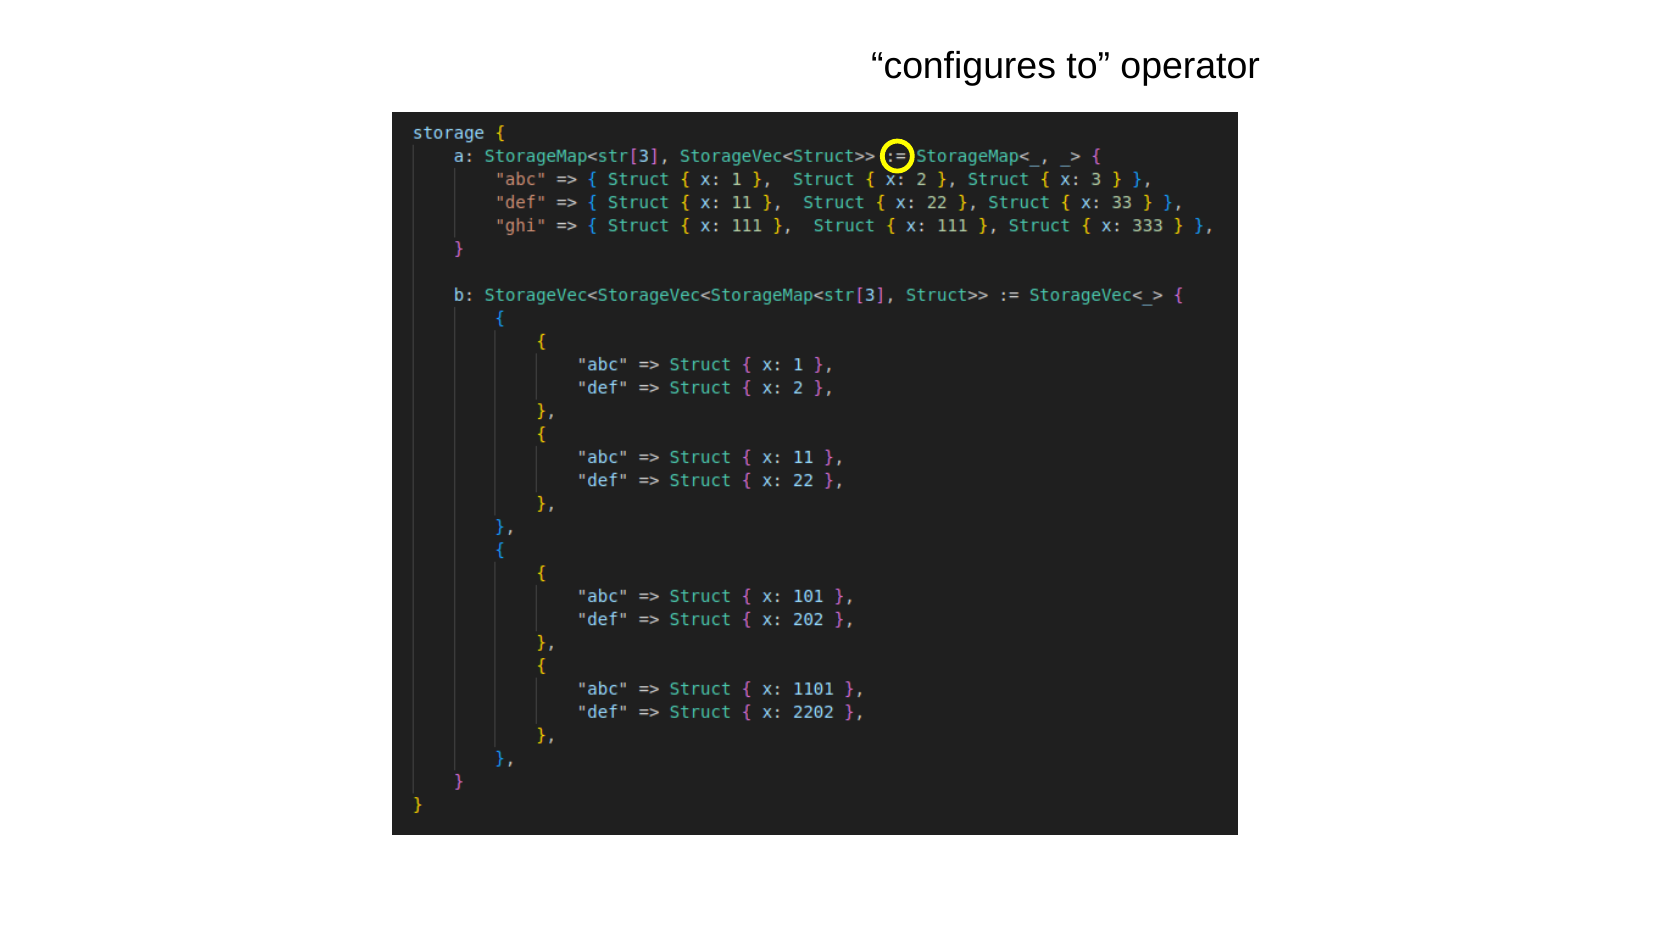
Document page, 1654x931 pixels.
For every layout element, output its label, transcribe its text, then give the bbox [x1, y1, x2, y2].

text_box “configures to” operator [856, 37, 1276, 95]
text_box [882, 141, 913, 172]
picture [392, 112, 1238, 835]
